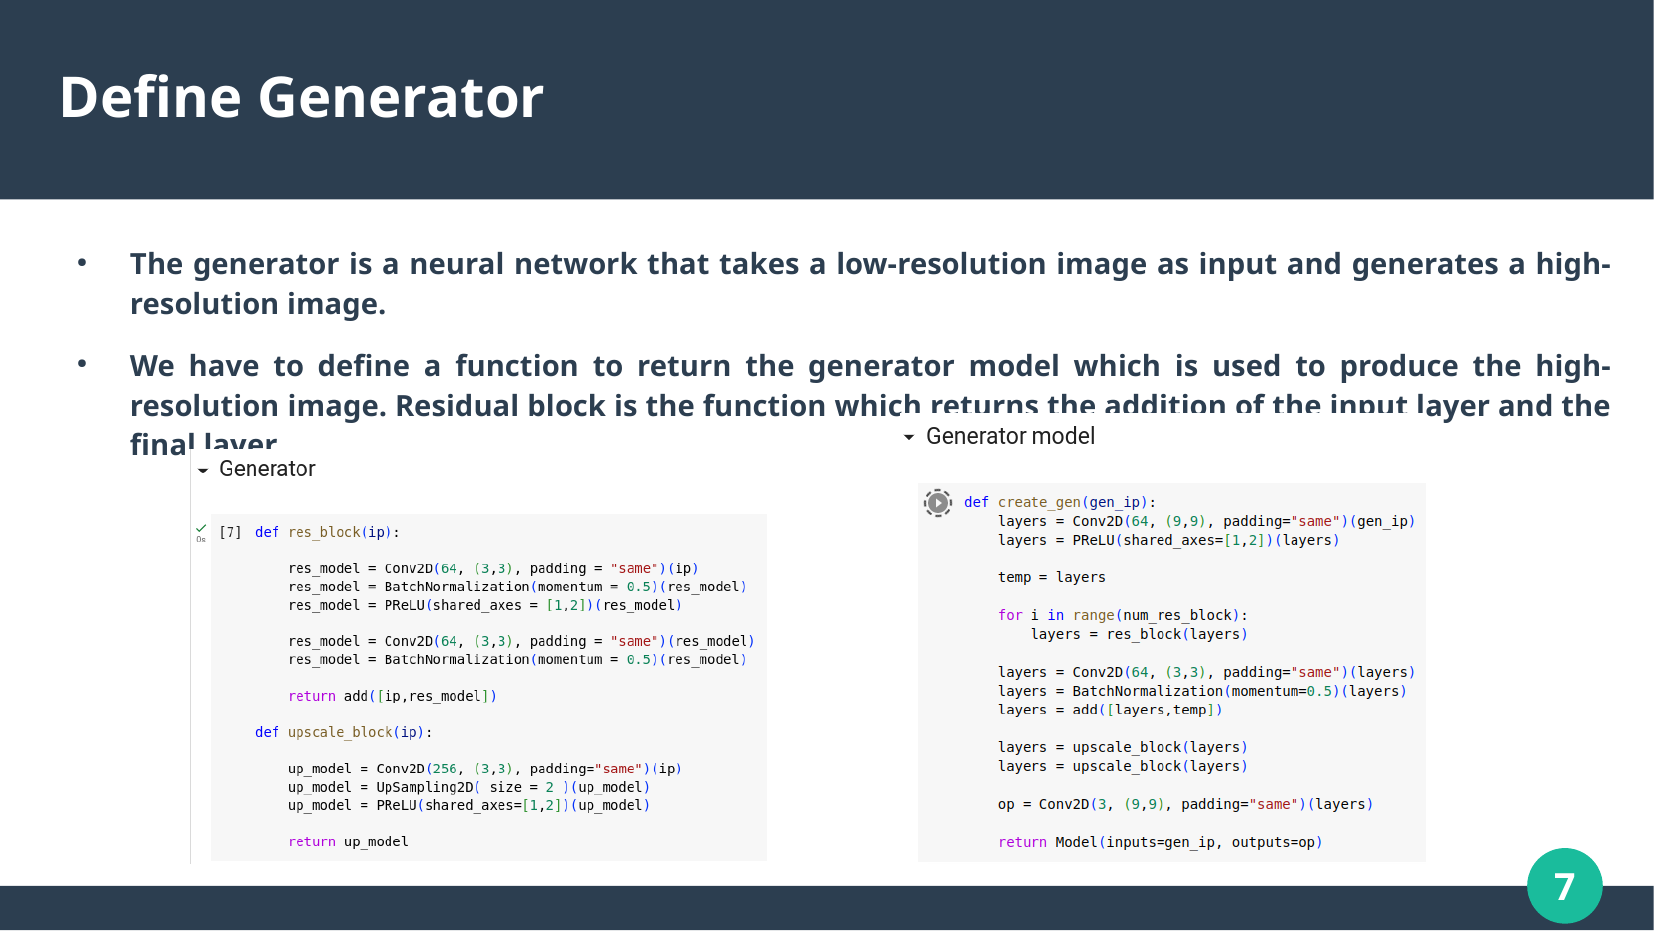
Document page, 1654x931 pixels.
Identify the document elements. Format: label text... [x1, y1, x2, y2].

title Define Generator [59, 37, 1595, 156]
picture [900, 413, 1426, 864]
picture [187, 449, 767, 864]
list The generator is a neural network that takes a low-resolution image as input and generates a high-resolution image. We have to define a function to return the generator model which is used to produce the high-resolution image. Residual block is the function which returns the addition of the input layer and the final layer. [59, 243, 1613, 864]
